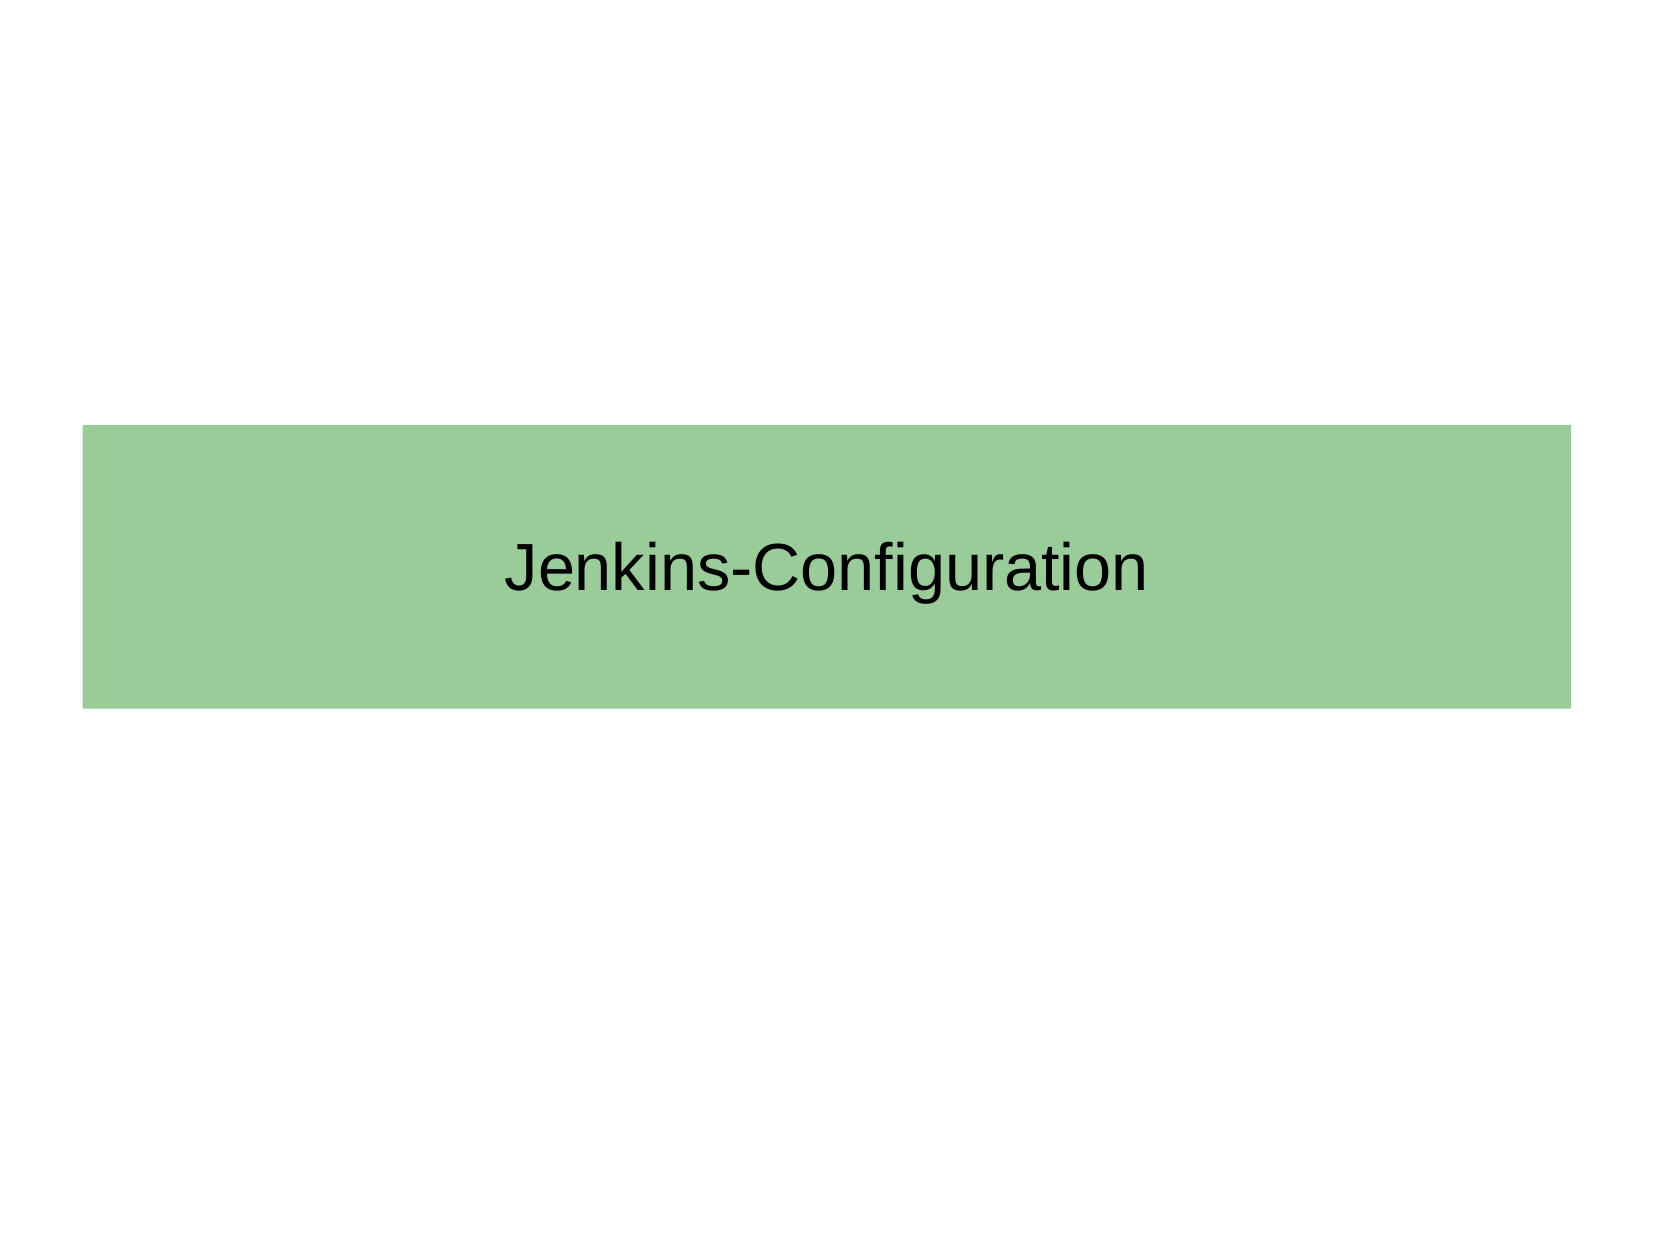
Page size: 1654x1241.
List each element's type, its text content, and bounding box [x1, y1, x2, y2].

subtitle Jenkins-Configuration [82, 425, 1571, 709]
